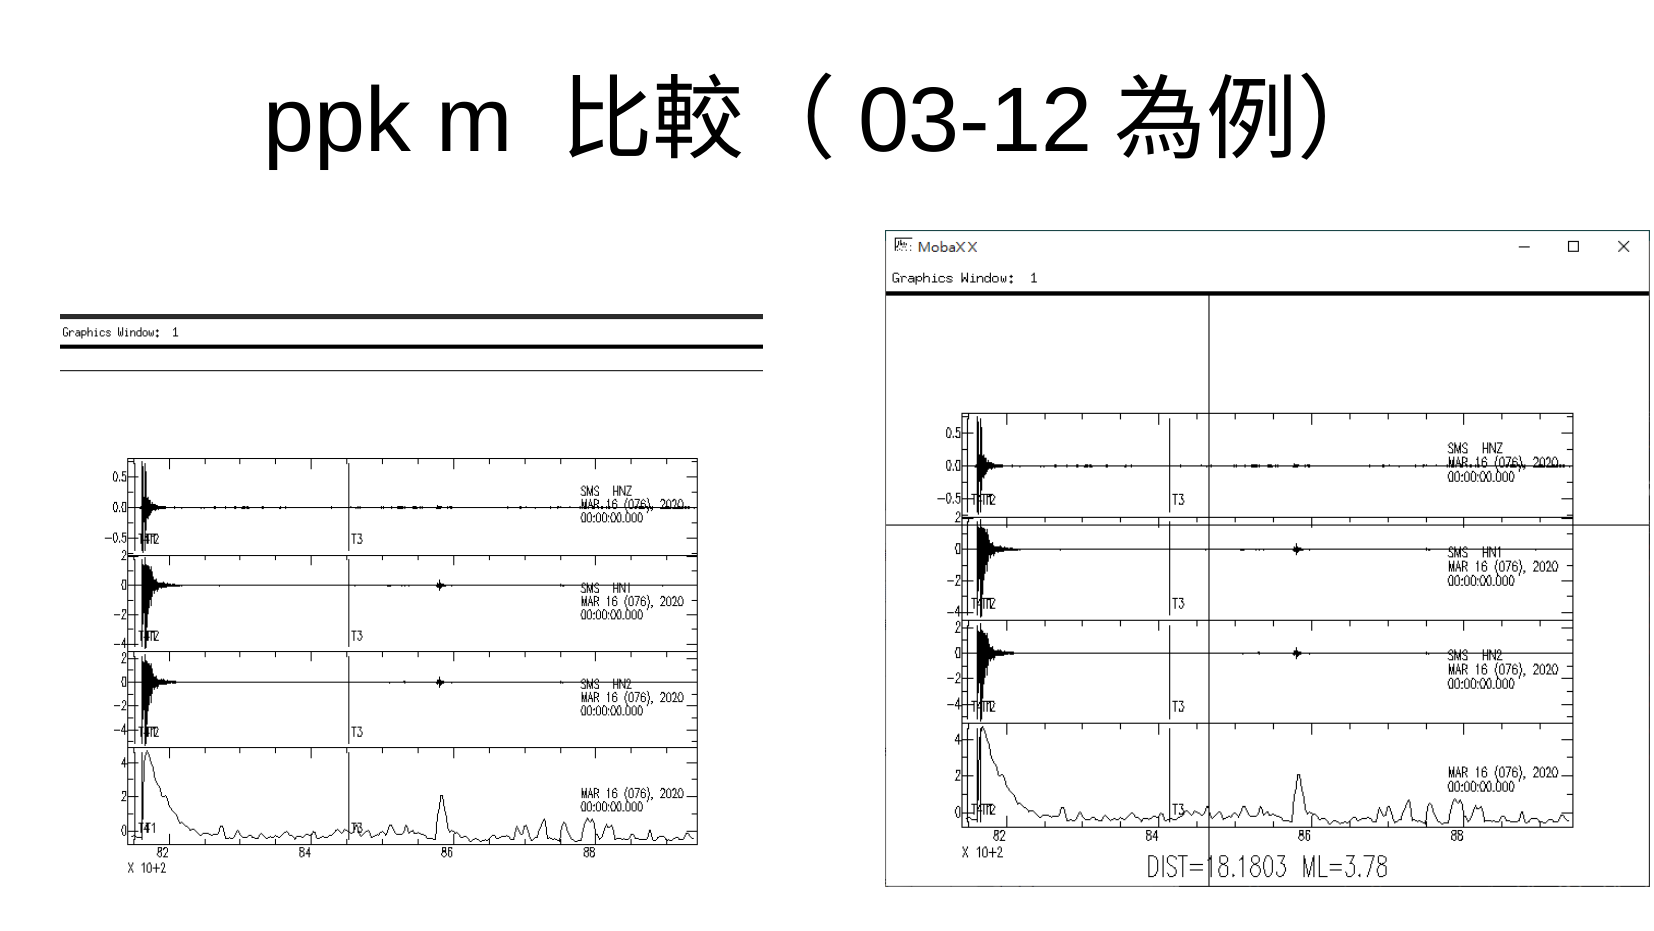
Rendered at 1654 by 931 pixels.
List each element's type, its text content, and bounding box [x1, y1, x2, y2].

picture [885, 230, 1650, 887]
picture [60, 314, 763, 888]
title ppk m 比較（03-12為例） [82, 37, 1571, 193]
